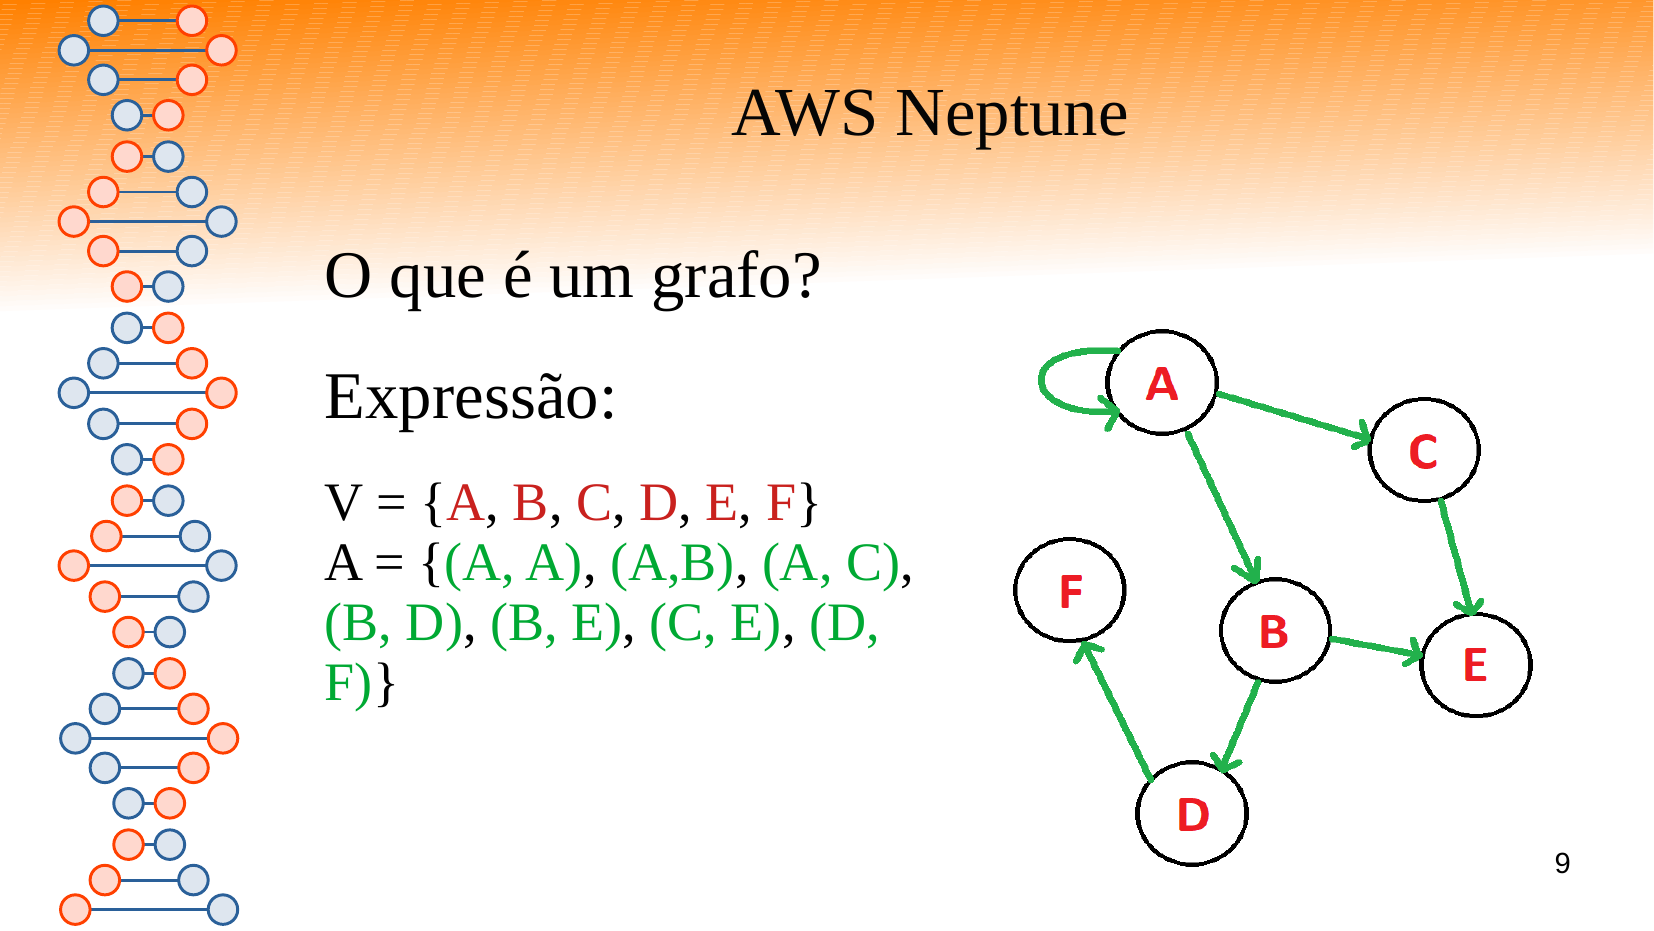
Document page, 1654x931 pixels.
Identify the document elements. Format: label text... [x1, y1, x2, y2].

text_box V = {A, B, C, D, E, F} A = {(A, A), (A,B), (A, C), (B, D), (B, E), (C, E), (D, F)} [265, 446, 945, 739]
text_box Expressão: [265, 348, 916, 443]
title AWS Neptune [265, 35, 1595, 189]
subtitle O que é um grafo? [265, 224, 1595, 325]
picture [1003, 324, 1542, 872]
